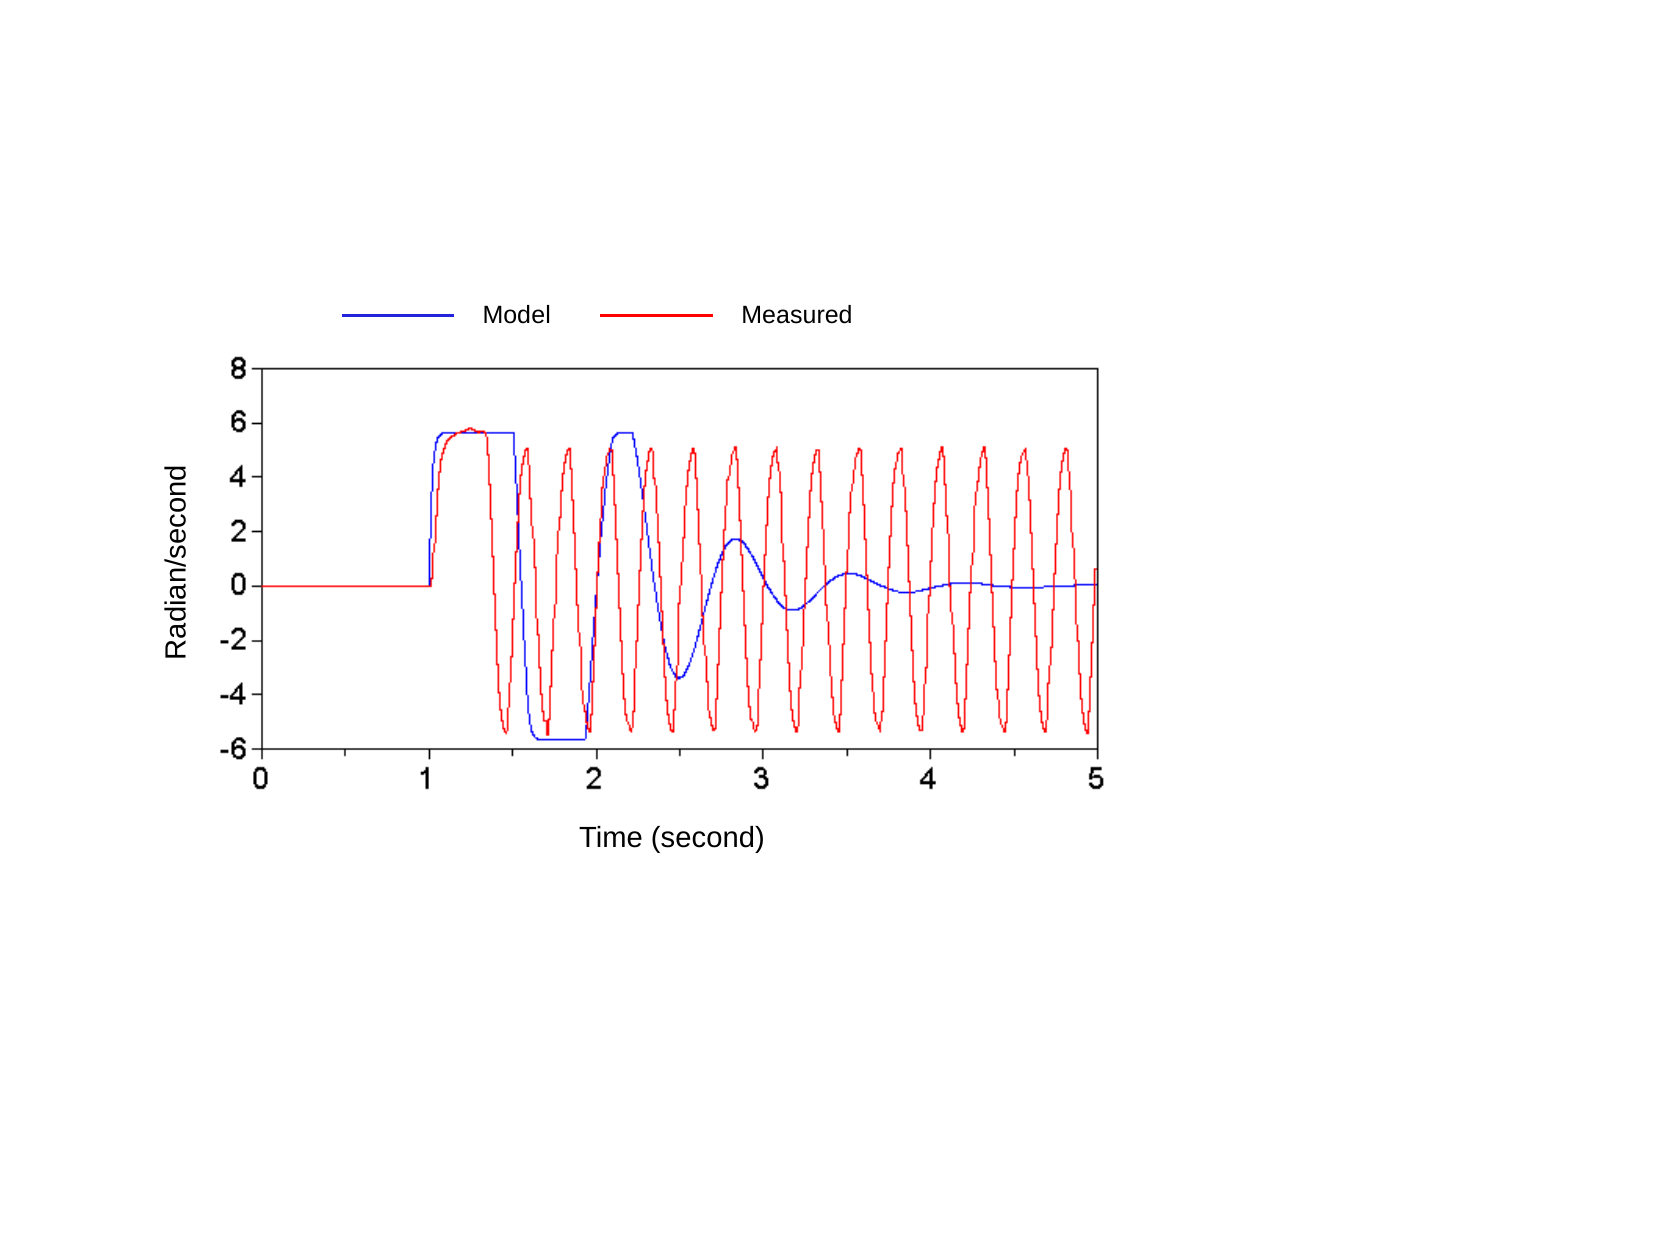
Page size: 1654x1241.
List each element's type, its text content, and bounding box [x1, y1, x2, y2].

text_box Time (second) [562, 811, 901, 863]
text_box Measured [726, 289, 938, 338]
text_box Model [468, 289, 726, 338]
picture [213, 351, 1116, 808]
text_box Radian/second [150, 337, 201, 788]
